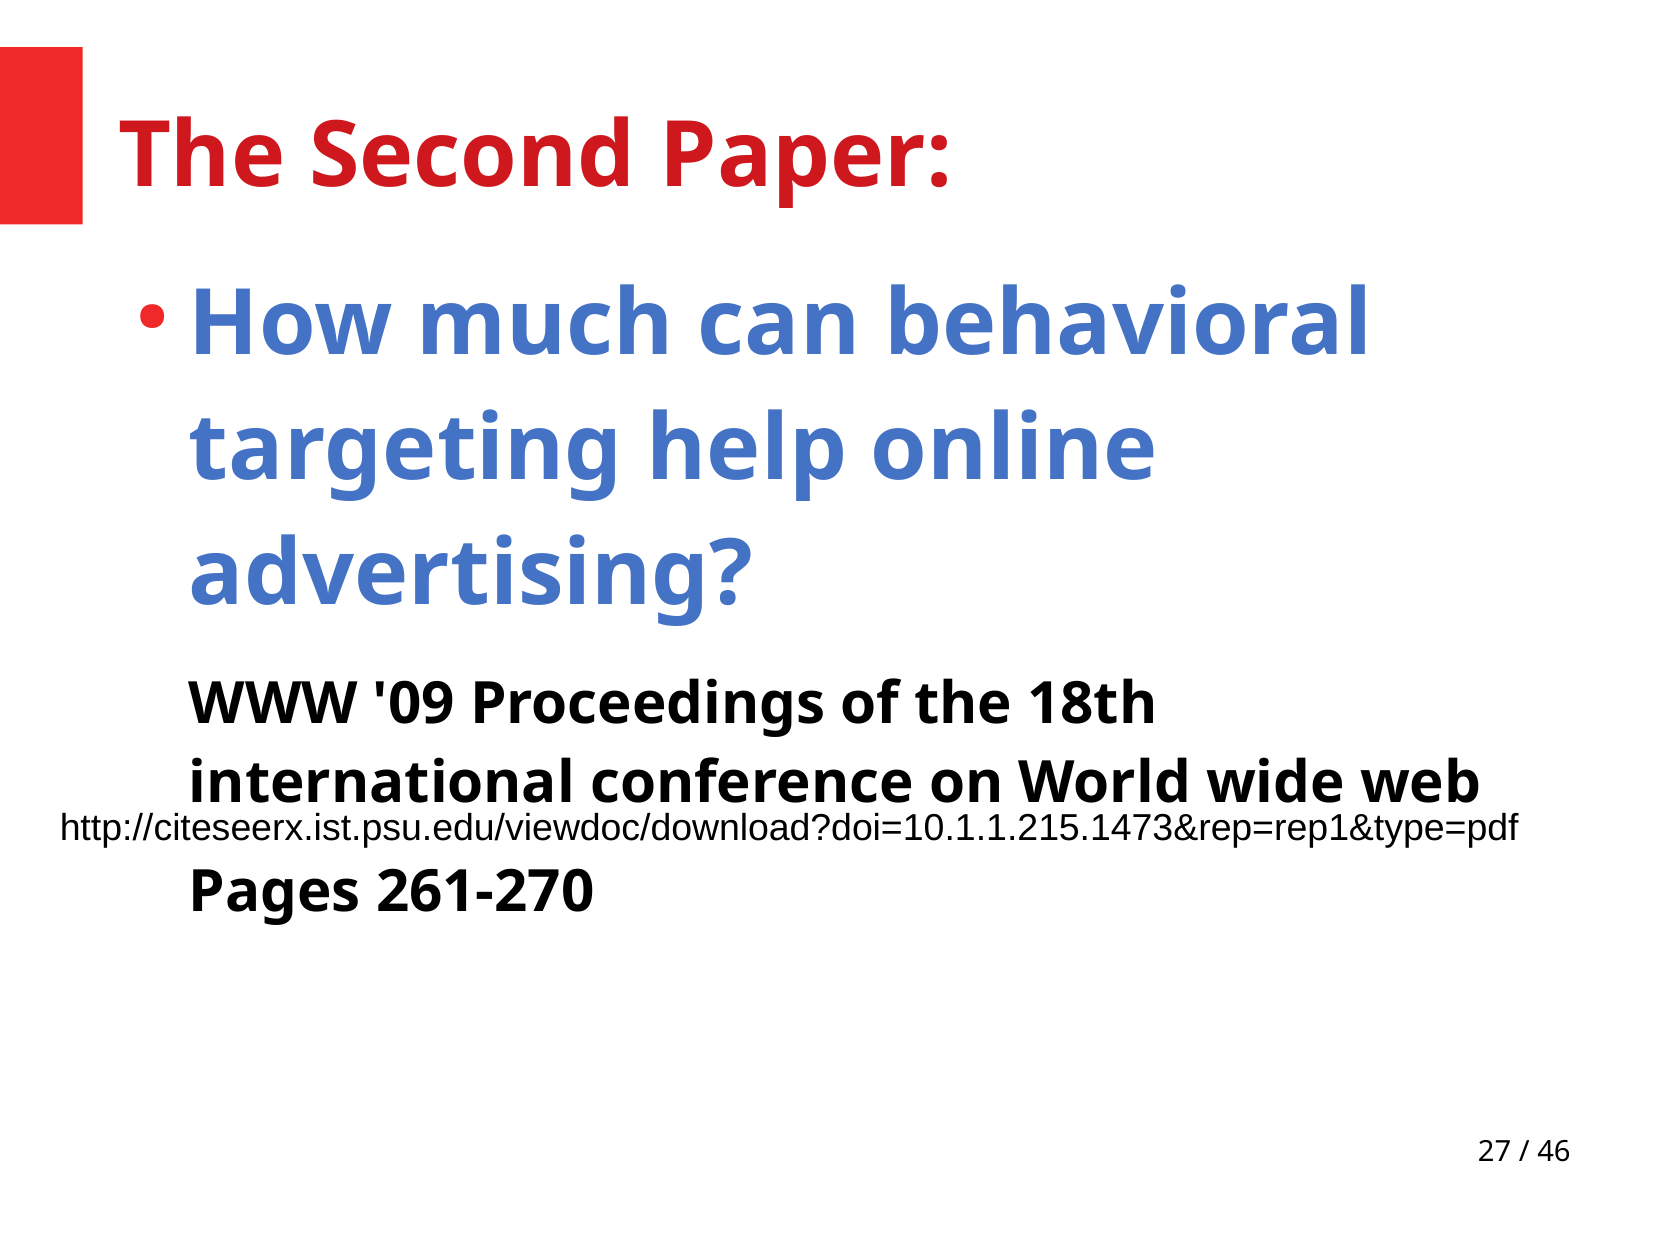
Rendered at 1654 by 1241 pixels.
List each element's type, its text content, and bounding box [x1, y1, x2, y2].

list How much can behavioral targeting help online advertising? WWW '09 Proceedings of the 18th international conference on World wide web Pages 261-270 [118, 256, 1536, 798]
title The Second Paper: [118, 49, 1571, 257]
list How much can behavioral targeting help online advertising? WWW '09 Proceedings of the 18th international conference on World wide web Pages 261-270 [118, 856, 1536, 1186]
text_box http://citeseerx.ist.psu.edu/viewdoc/download?doi=10.1.1.215.1473&rep=rep1&type=pdf [45, 798, 1629, 856]
